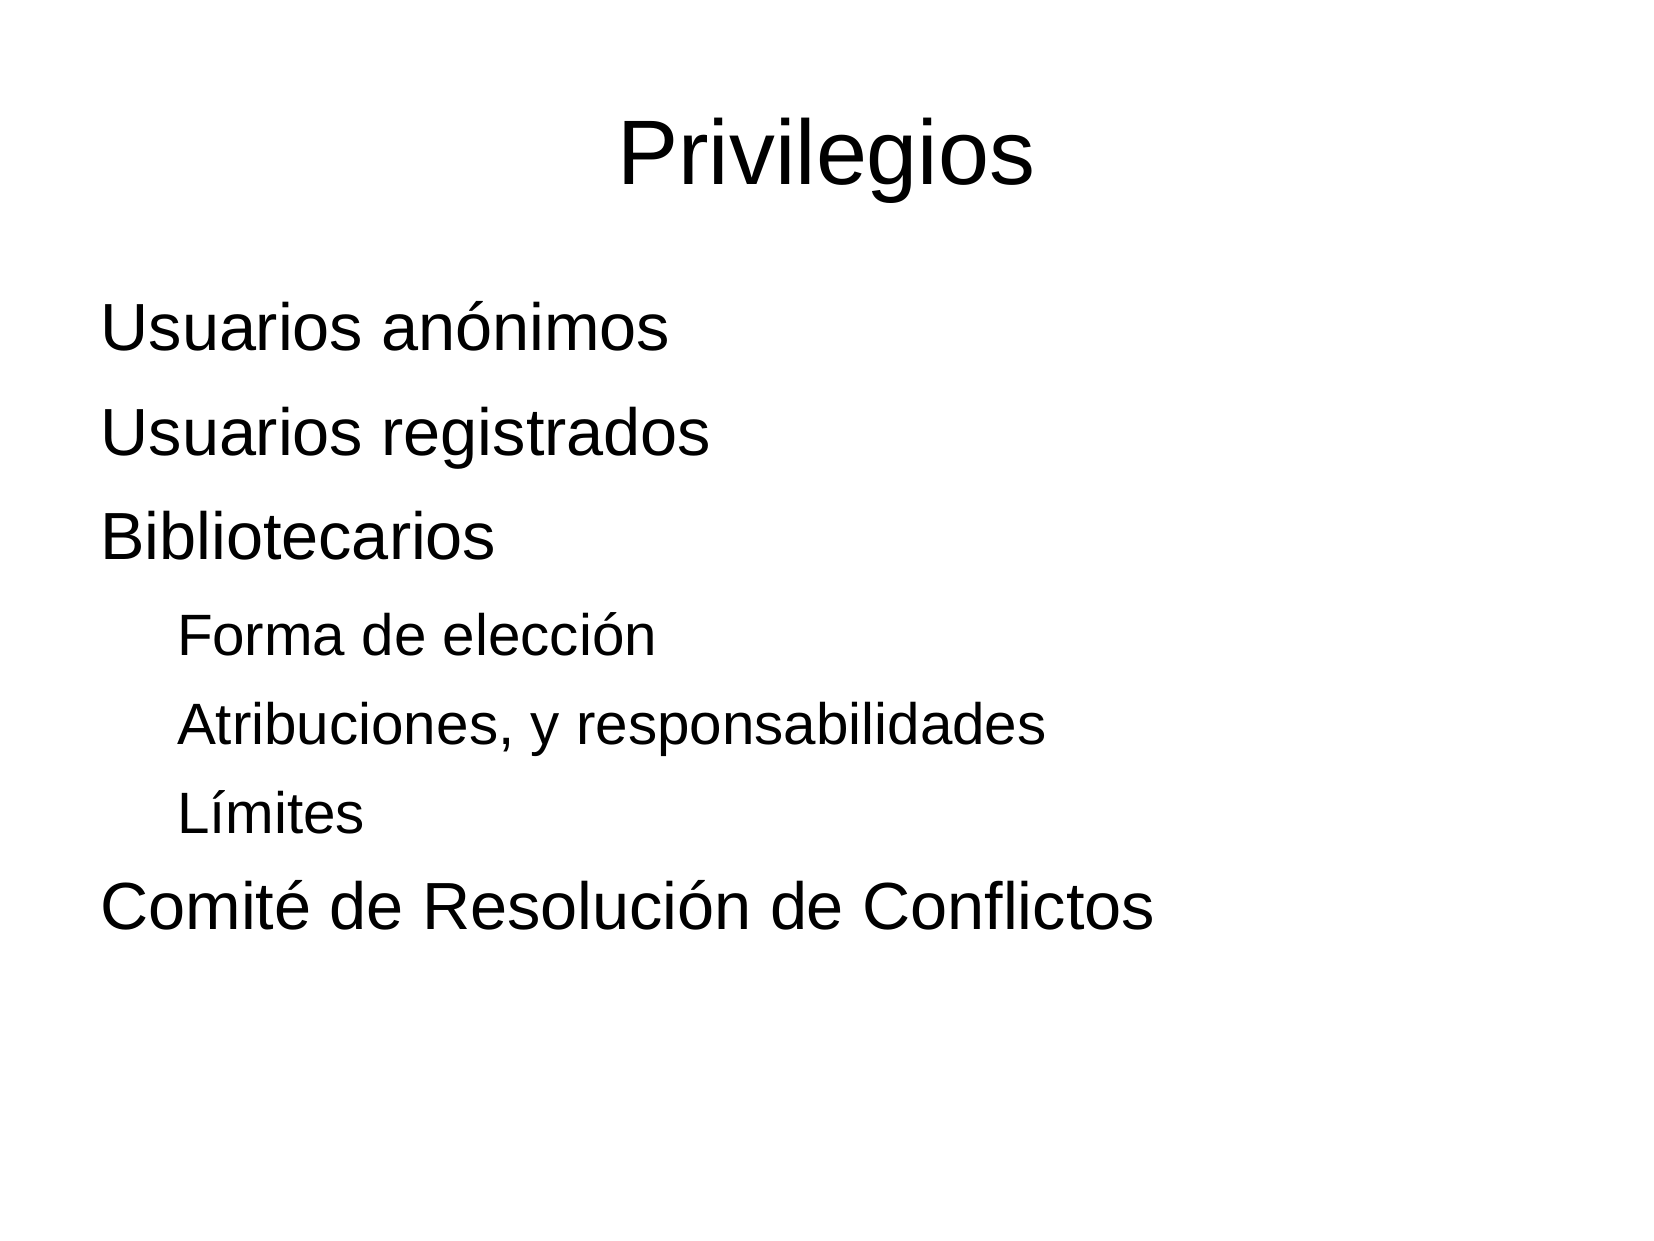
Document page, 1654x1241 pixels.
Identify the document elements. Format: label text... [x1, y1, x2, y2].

title Privilegios [82, 49, 1571, 257]
list Usuarios anónimos Usuarios registrados Bibliotecarios Forma de elección Atribuciones, y responsabilidades Límites Comité de Resolución de Conflictos [82, 290, 1571, 1109]
